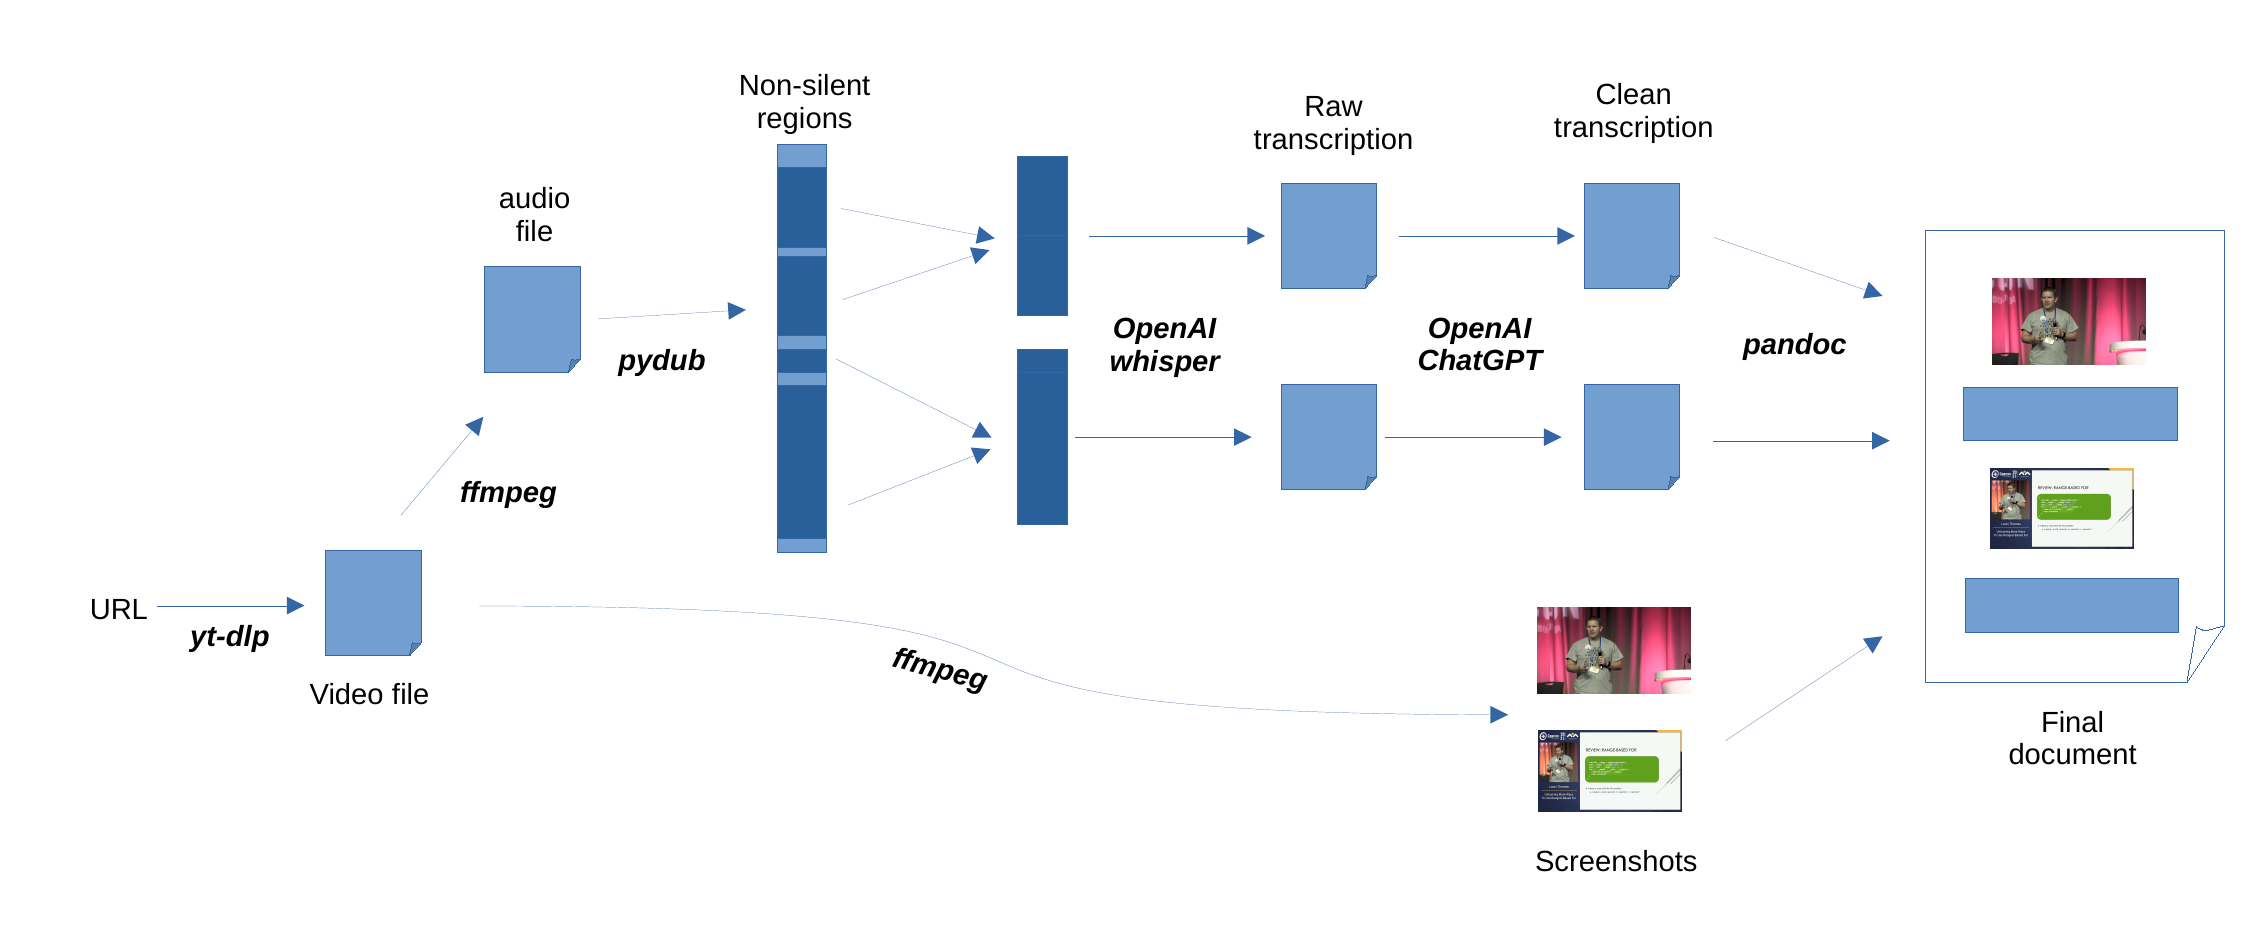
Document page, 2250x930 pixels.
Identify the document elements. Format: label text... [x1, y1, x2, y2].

text_box Raw transcription [1213, 82, 1454, 167]
text_box OpenAI whisper [1077, 304, 1253, 385]
text_box [1963, 387, 2178, 441]
text_box ffmpeg [445, 468, 600, 528]
text_box [484, 266, 581, 373]
text_box [1281, 384, 1377, 490]
text_box [1017, 349, 1068, 525]
picture [1538, 730, 1682, 812]
text_box [1965, 578, 2179, 633]
picture [1537, 607, 1691, 694]
text_box [1017, 156, 1068, 316]
text_box pandoc [1721, 321, 1869, 369]
text_box [1281, 183, 1377, 289]
text_box [777, 161, 827, 553]
picture [1990, 468, 2134, 549]
text_box Clean transcription [1513, 70, 1754, 206]
text_box yt-dlp [170, 612, 290, 694]
text_box pydub [603, 336, 758, 395]
text_box Video file [289, 670, 450, 719]
text_box Screenshots [1483, 837, 1750, 890]
text_box Non-silent regions [684, 61, 925, 161]
text_box [1584, 384, 1680, 490]
text_box URL [75, 585, 183, 643]
text_box audio file [476, 174, 593, 256]
text_box ffmpeg [996, 659, 1021, 670]
text_box [325, 550, 422, 656]
text_box OpenAI ChatGPT [1375, 304, 1585, 385]
picture [1992, 278, 2146, 365]
text_box ffmpeg [857, 626, 1020, 724]
text_box [1584, 206, 1680, 289]
text_box Final document [1964, 698, 2182, 797]
